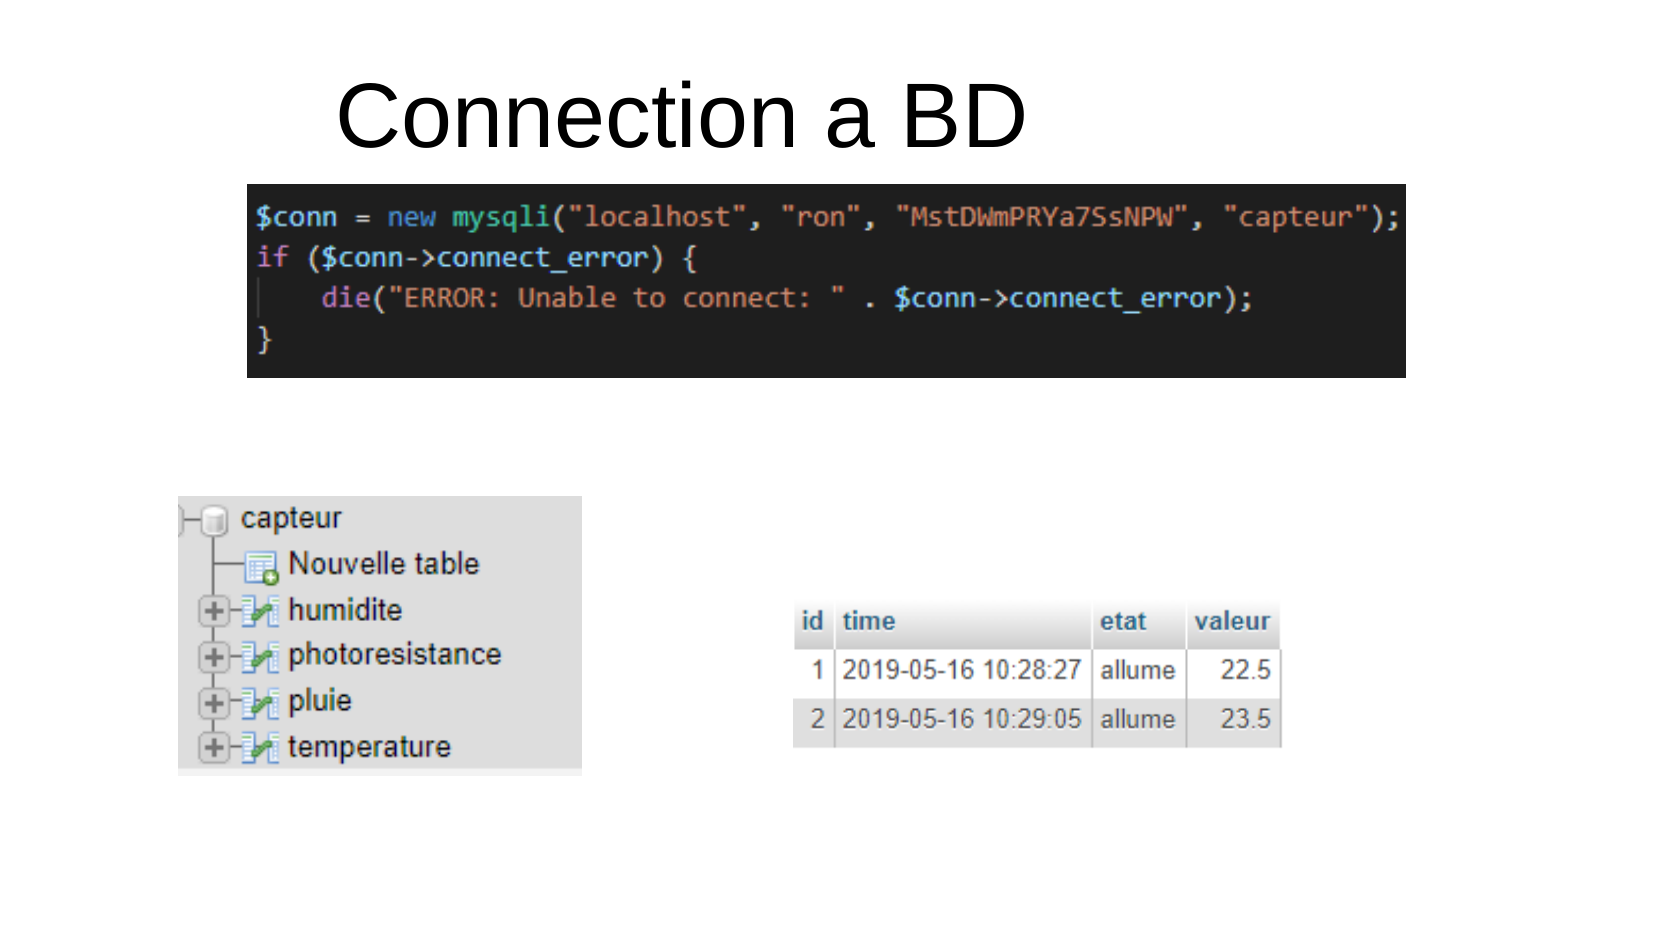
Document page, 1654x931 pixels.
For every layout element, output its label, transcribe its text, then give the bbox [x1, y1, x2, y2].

picture [793, 589, 1296, 760]
picture [247, 184, 1406, 378]
picture [178, 496, 582, 776]
text_box Connection a BD [0, 48, 1495, 362]
